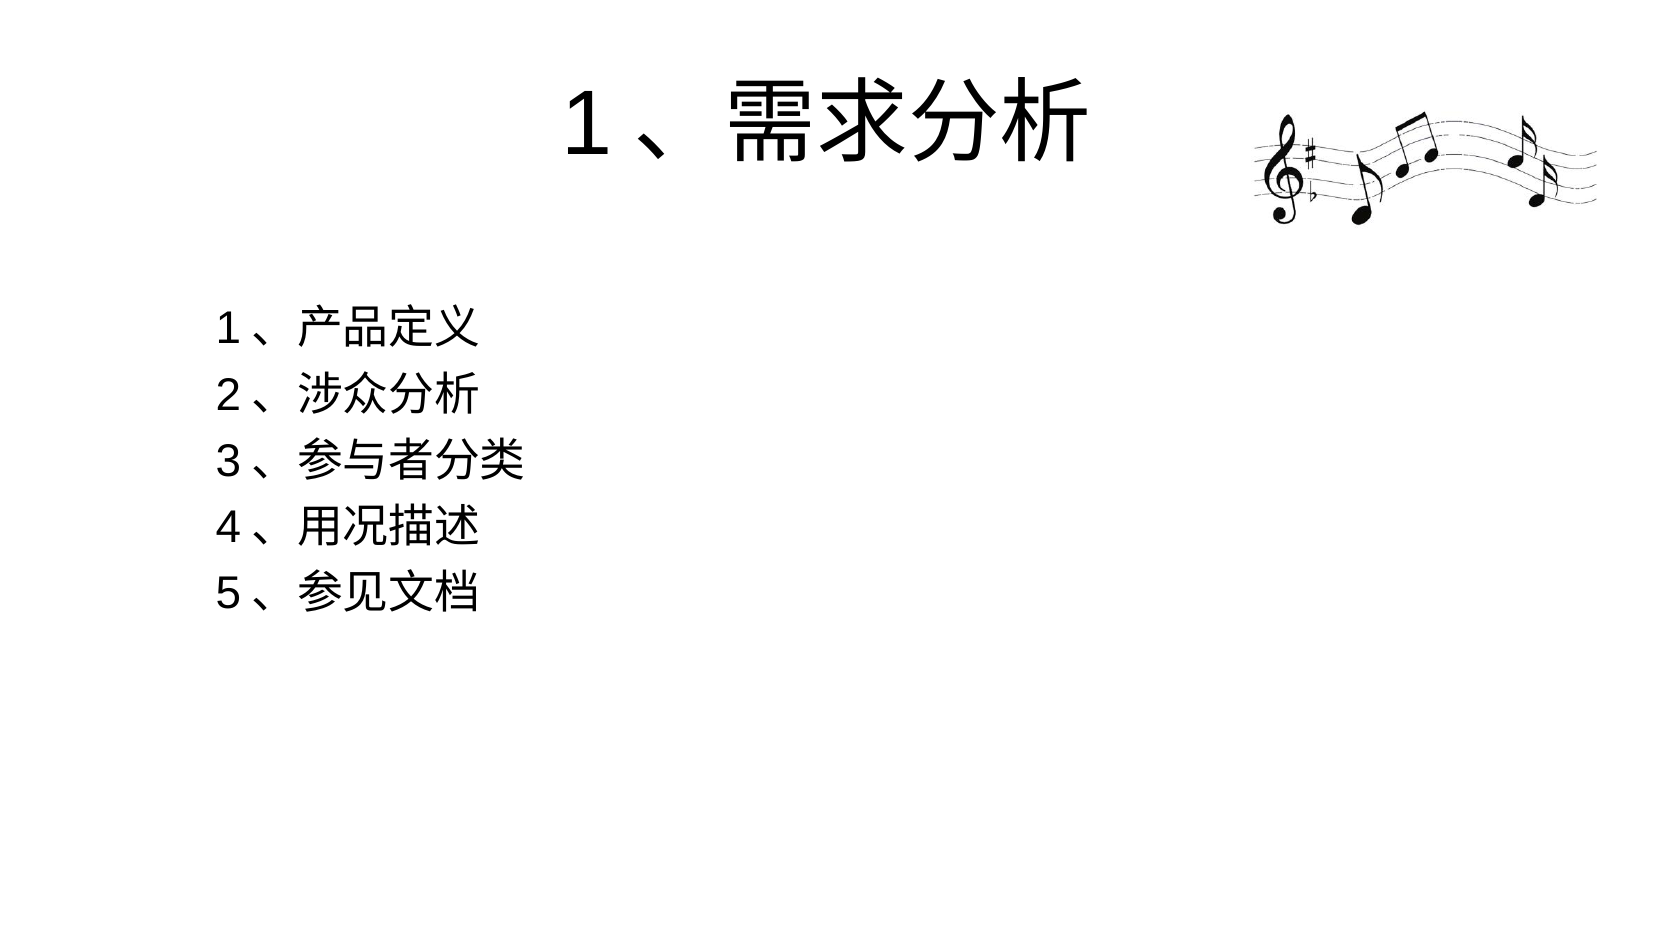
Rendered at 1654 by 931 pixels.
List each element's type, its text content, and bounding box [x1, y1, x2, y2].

title 1、需求分析 [82, 37, 1571, 193]
picture [1251, 11, 1599, 272]
text_box 1、产品定义 2、涉众分析 3、参与者分类 4、用况描述 5、参见文档 [200, 283, 1111, 612]
